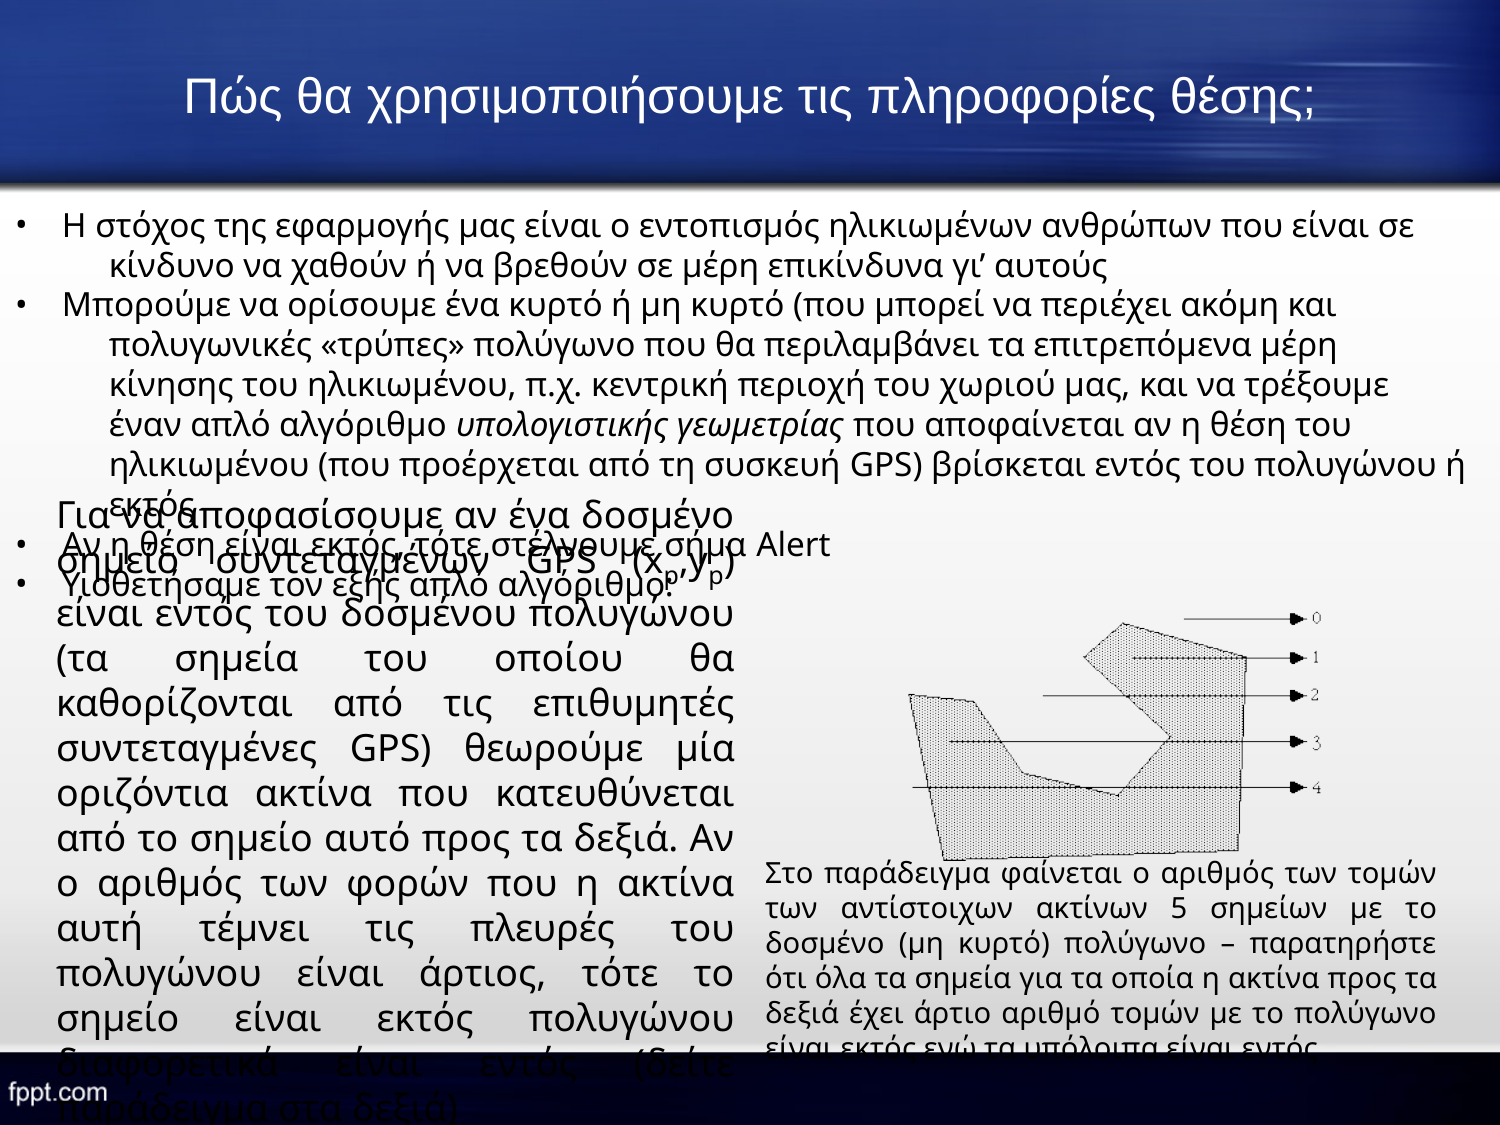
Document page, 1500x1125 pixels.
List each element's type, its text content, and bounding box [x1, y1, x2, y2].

title Πώς θα χρησιμοποιήσουμε τις πληροφορίες θέσης; [75, 7, 1426, 180]
text_box Για να αποφασίσουμε αν ένα δοσμένο σημείο συντεταγμένων GPS (xp,yp) είναι εντός του δοσμένου πολυγώνου (τα σημεία του οποίου θα καθορίζονται από τις επιθυμητές συντεταγμένες GPS) θεωρούμε μία οριζόντια ακτίνα που κατευθύνεται από το σημείο αυτό προς τα δεξιά. Αν ο αριθμός των φορών που η ακτίνα αυτή τέμνει τις πλευρές του πολυγώνου είναι άρτιος, τότε το σημείο είναι εκτός πολυγώνου διαφορετικά είναι εντός (δείτε παράδειγμα στα δεξιά) [41, 483, 750, 1125]
picture [903, 597, 1329, 847]
text_box Στο παράδειγμα φαίνεται ο αριθμός των τομών των αντίστοιχων ακτίνων 5 σημείων με το δοσμένο (μη κυρτό) πολύγωνο – παρατηρήστε ότι όλα τα σημεία για τα οποία η ακτίνα προς τα δεξιά έχει άρτιο αριθμό τομών με το πολύγωνο είναι εκτός ενώ τα υπόλοιπα είναι εντός [750, 847, 1459, 1072]
text_box Η στόχος της εφαρμογής μας είναι ο εντοπισμός ηλικιωμένων ανθρώπων που είναι σε κίνδυνο να χαθούν ή να βρεθούν σε μέρη επικίνδυνα γι’ αυτούς Μπορούμε να ορίσουμε ένα κυρτό ή μη κυρτό (που μπορεί να περιέχει ακόμη και πολυγωνικές «τρύπες» πολύγωνο που θα περιλαμβάνει τα επιτρεπόμενα μέρη κίνησης του ηλικιωμένου, π.χ. κεντρική περιοχή του χωριού μας, και να τρέξουμε έναν απλό αλγόριθμο υπολογιστικής γεωμετρίας που αποφαίνεται αν η θέση του ηλικιωμένου (που προέρχεται από τη συσκευή GPS) βρίσκεται εντός του πολυγώνου ή εκτός Αν η θέση είναι εκτός, τότε στέλνουμε σήμα Alert Υιοθετήσαμε τον εξής απλό αλγόριθμο: [0, 196, 1482, 611]
